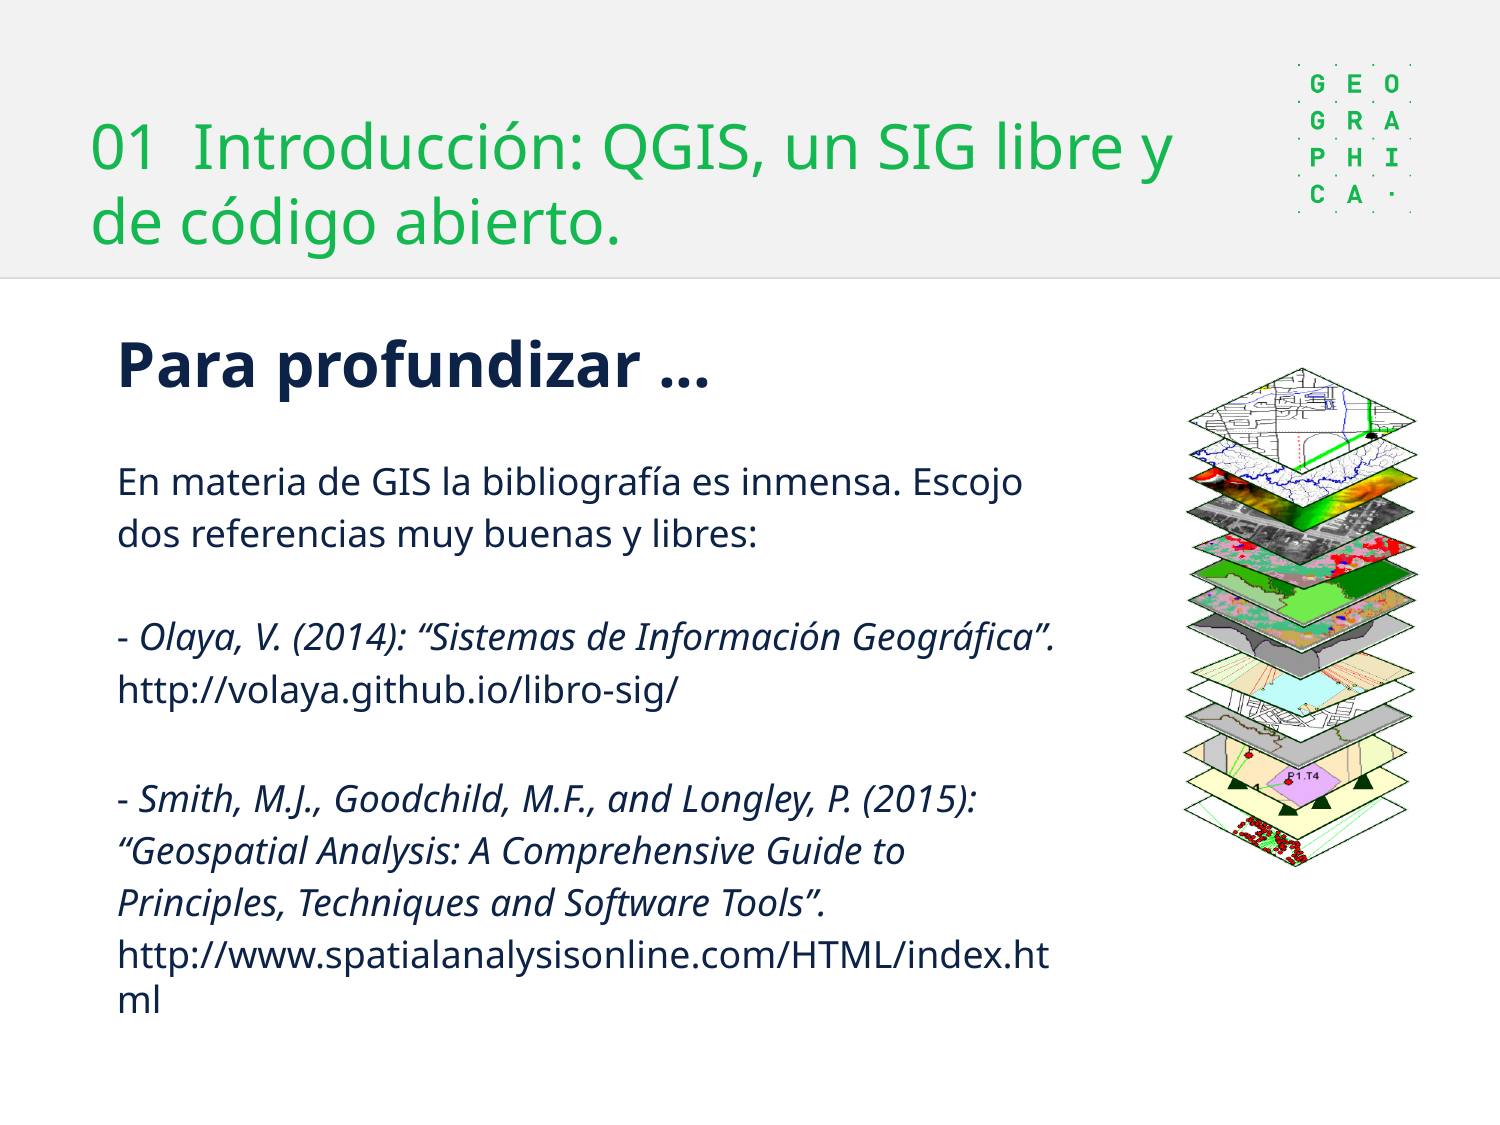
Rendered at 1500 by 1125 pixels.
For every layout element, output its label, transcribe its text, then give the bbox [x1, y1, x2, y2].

list Para profundizar ... En materia de GIS la bibliografía es inmensa. Escojo dos referencias muy buenas y libres: - Olaya, V. (2014): “Sistemas de Información Geográfica”. http://volaya.github.io/libro-sig/ - Smith, M.J., Goodchild, M.F., and Longley, P. (2015): “Geospatial Analysis: A Comprehensive Guide to Principles, Techniques and Software Tools”. http://www.spatialanalysisonline.com/HTML/index.html [101, 198, 1092, 277]
picture [1298, 64, 1411, 213]
title 01 Introducción: QGIS, un SIG libre y de código abierto. [75, 92, 1238, 277]
list Para profundizar ... En materia de GIS la bibliografía es inmensa. Escojo dos referencias muy buenas y libres: - Olaya, V. (2014): “Sistemas de Información Geográfica”. http://volaya.github.io/libro-sig/ - Smith, M.J., Goodchild, M.F., and Longley, P. (2015): “Geospatial Analysis: A Comprehensive Guide to Principles, Techniques and Software Tools”. http://www.spatialanalysisonline.com/HTML/index.html [101, 279, 1092, 852]
picture [1181, 366, 1420, 868]
